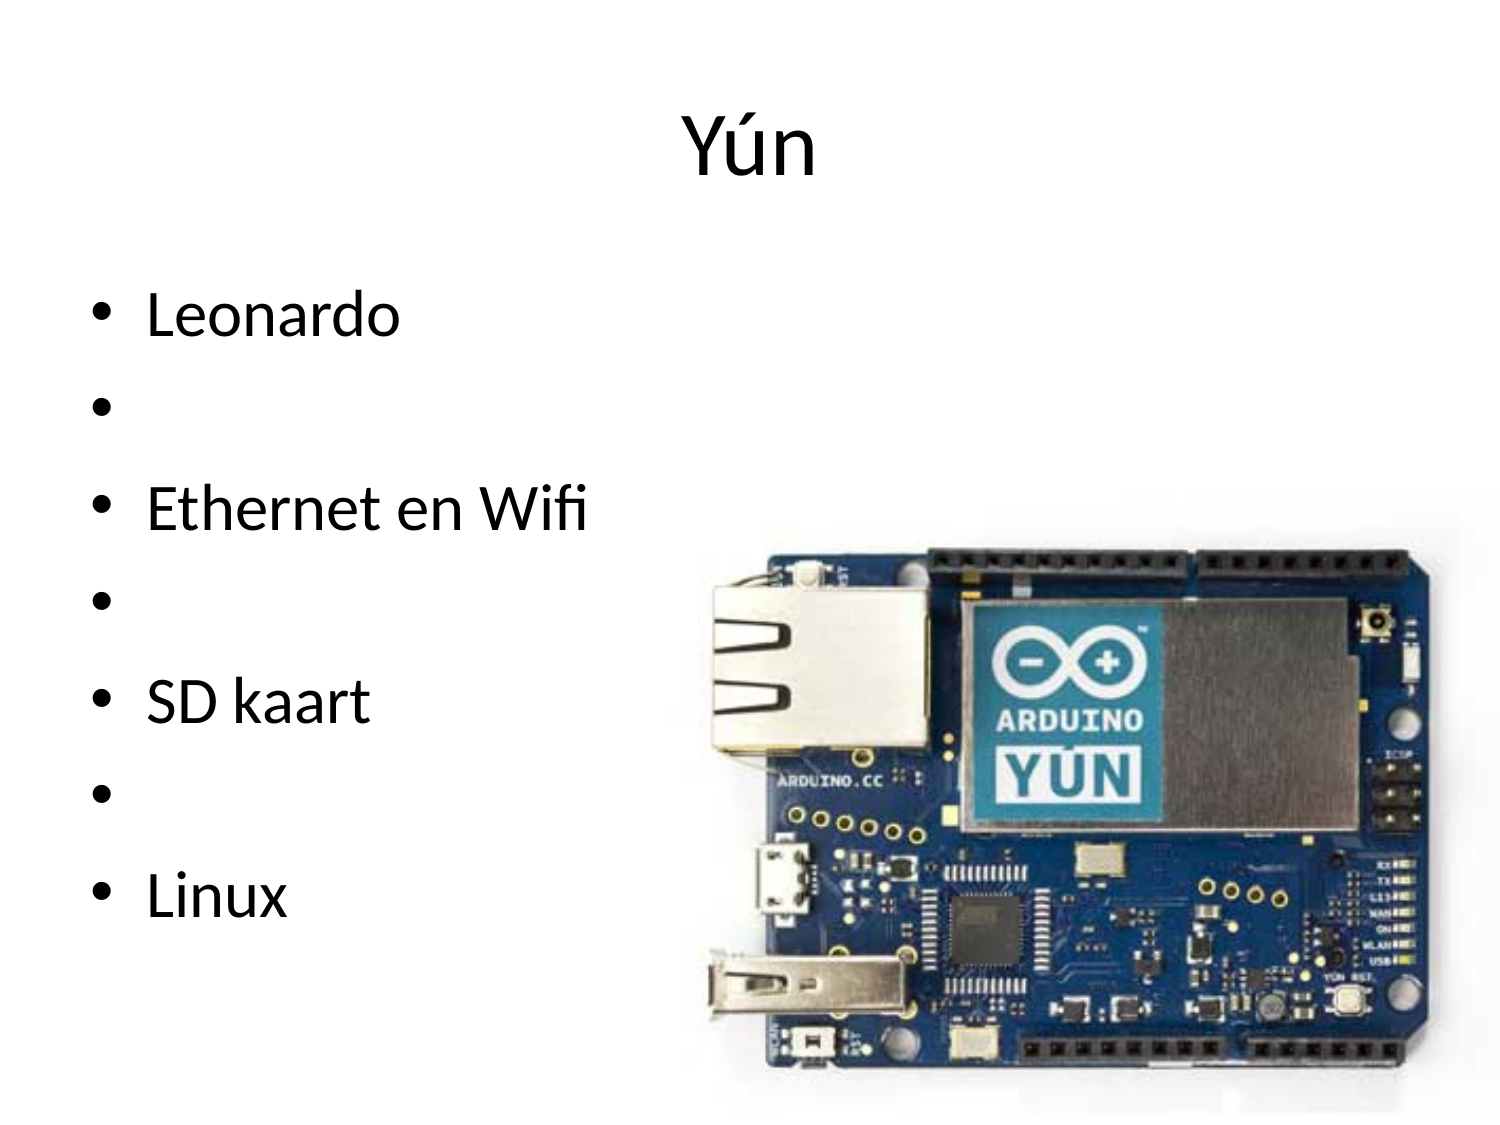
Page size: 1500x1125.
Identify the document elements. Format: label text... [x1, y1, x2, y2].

picture [597, 491, 1500, 1125]
list Leonardo Ethernet en Wifi SD kaart Linux [75, 262, 1426, 1005]
title Yún [75, 45, 1426, 233]
